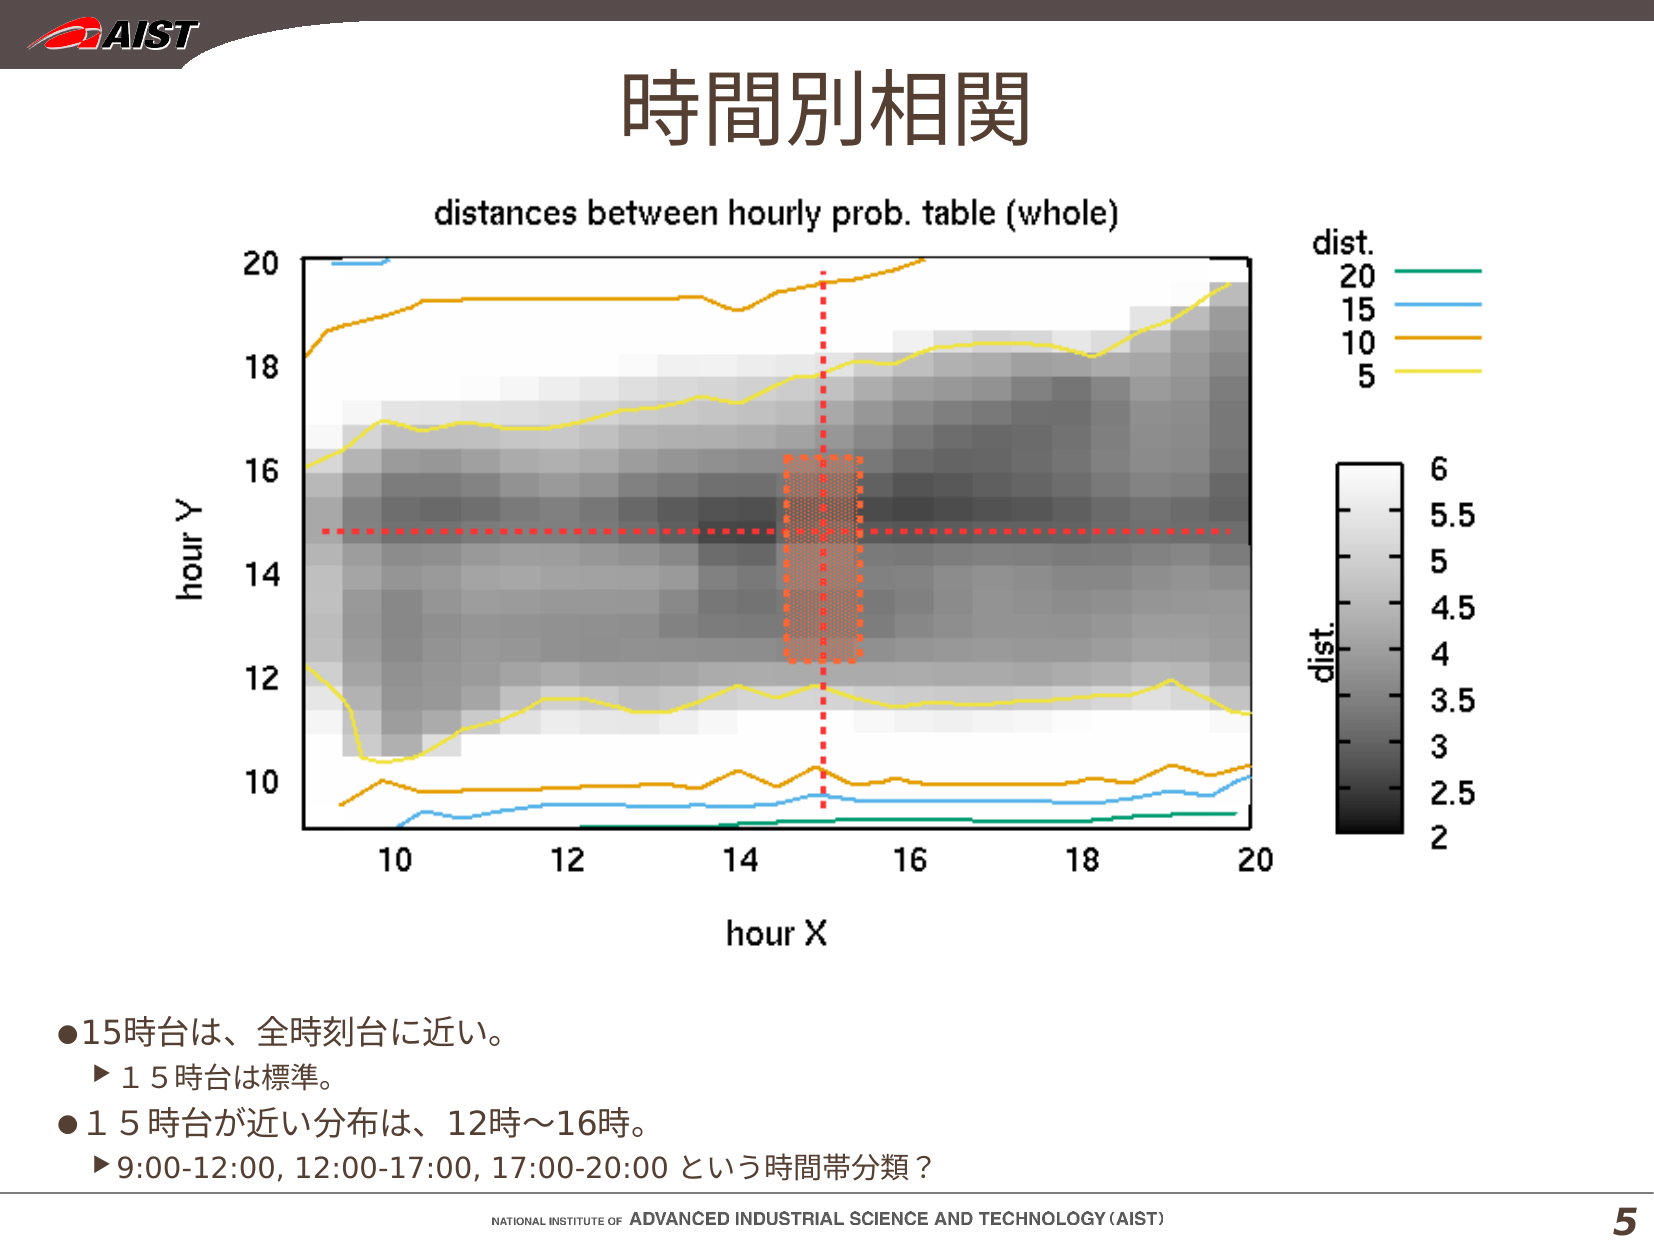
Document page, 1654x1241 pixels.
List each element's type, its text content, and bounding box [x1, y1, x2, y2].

picture [167, 190, 1486, 957]
title 時間別相関 [0, 21, 1654, 191]
picture [27, 17, 199, 21]
list 15時台は、全時刻台に近い。 １５時台は標準。 １５時台が近い分布は、12時〜16時。 9:00-12:00, 12:00-17:00, 17:00-20:00 という時間帯分類？ [42, 1003, 1612, 1193]
